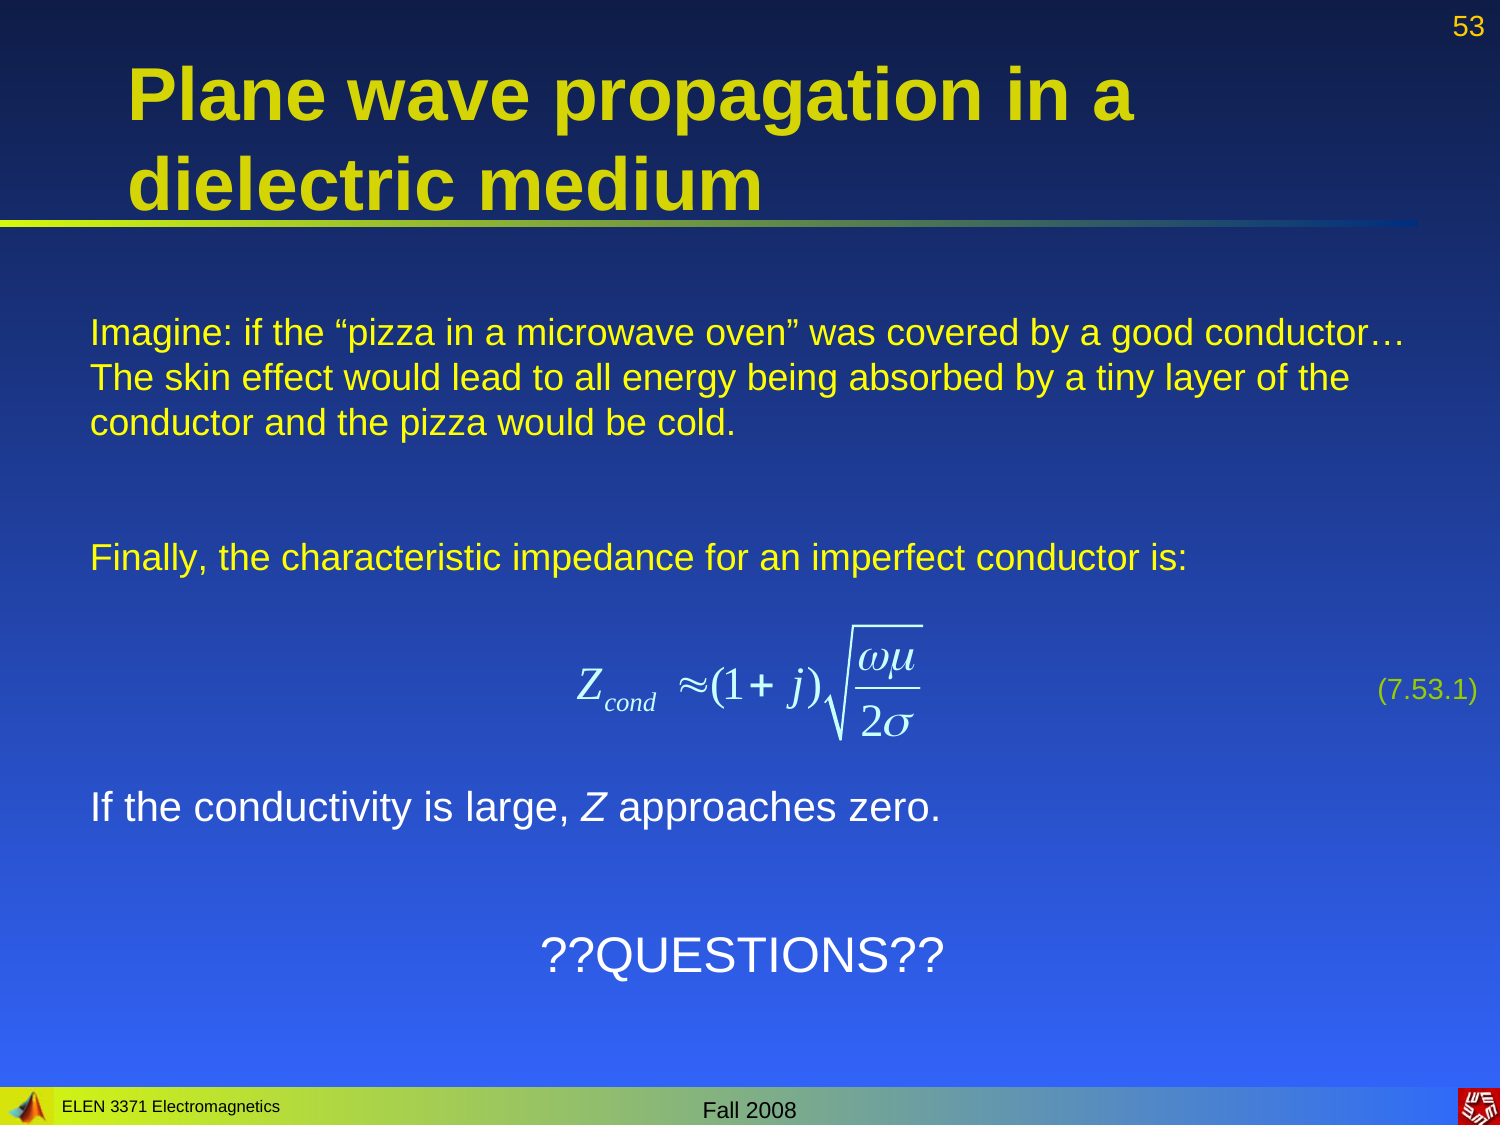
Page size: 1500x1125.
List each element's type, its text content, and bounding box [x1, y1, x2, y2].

text_box Finally, the characteristic impedance for an imperfect conductor is: [75, 524, 1338, 586]
text_box Imagine: if the “pizza in a microwave oven” was covered by a good conductor… The skin effect would lead to all energy being absorbed by a tiny layer of the conductor and the pizza would be cold. [75, 299, 1426, 451]
text_box If the conductivity is large, Z approaches zero. [74, 771, 1075, 838]
title Plane wave propagation in a dielectric medium [112, 37, 1388, 201]
text_box ??QUESTIONS?? [525, 914, 988, 990]
chart [568, 614, 933, 751]
picture [1458, 1088, 1500, 1125]
picture [0, 1087, 54, 1125]
text_box (7.53.1) [1362, 662, 1500, 713]
